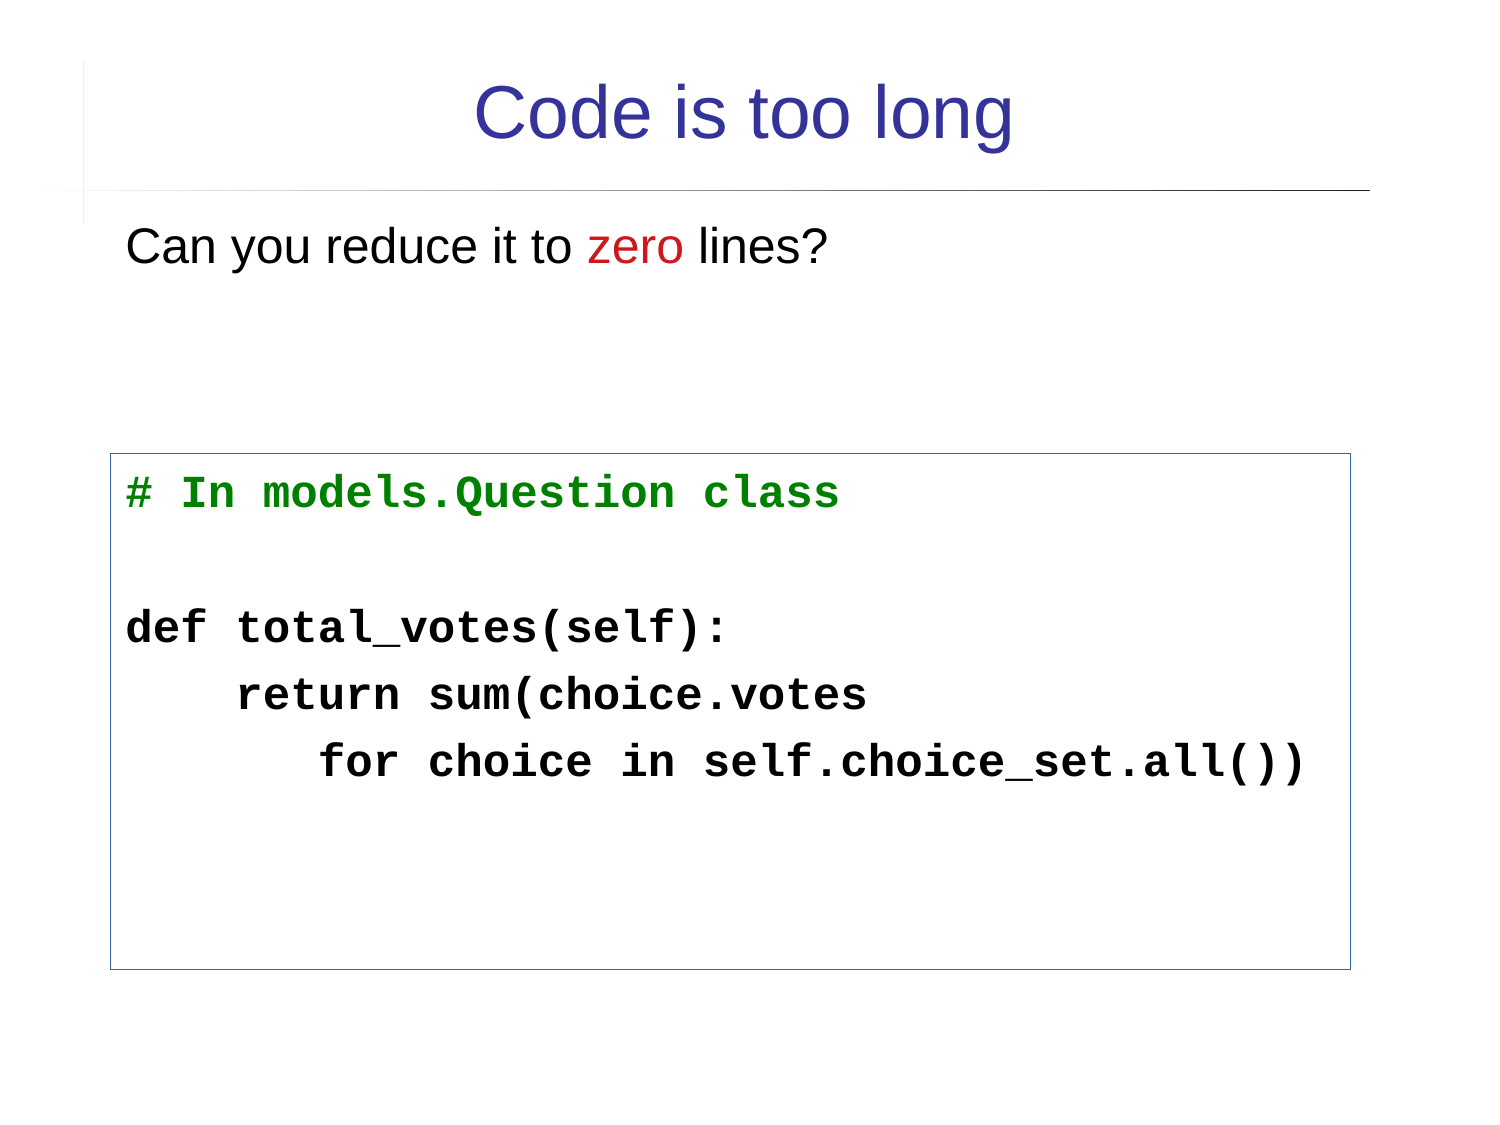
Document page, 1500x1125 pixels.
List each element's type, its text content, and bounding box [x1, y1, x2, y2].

list Can you reduce it to zero lines? [110, 206, 1400, 562]
title Code is too long [100, 42, 1389, 174]
list # In models.Question class def total_votes(self): return sum(choice.votes for choice in self.choice_set.all()) [110, 453, 1351, 970]
